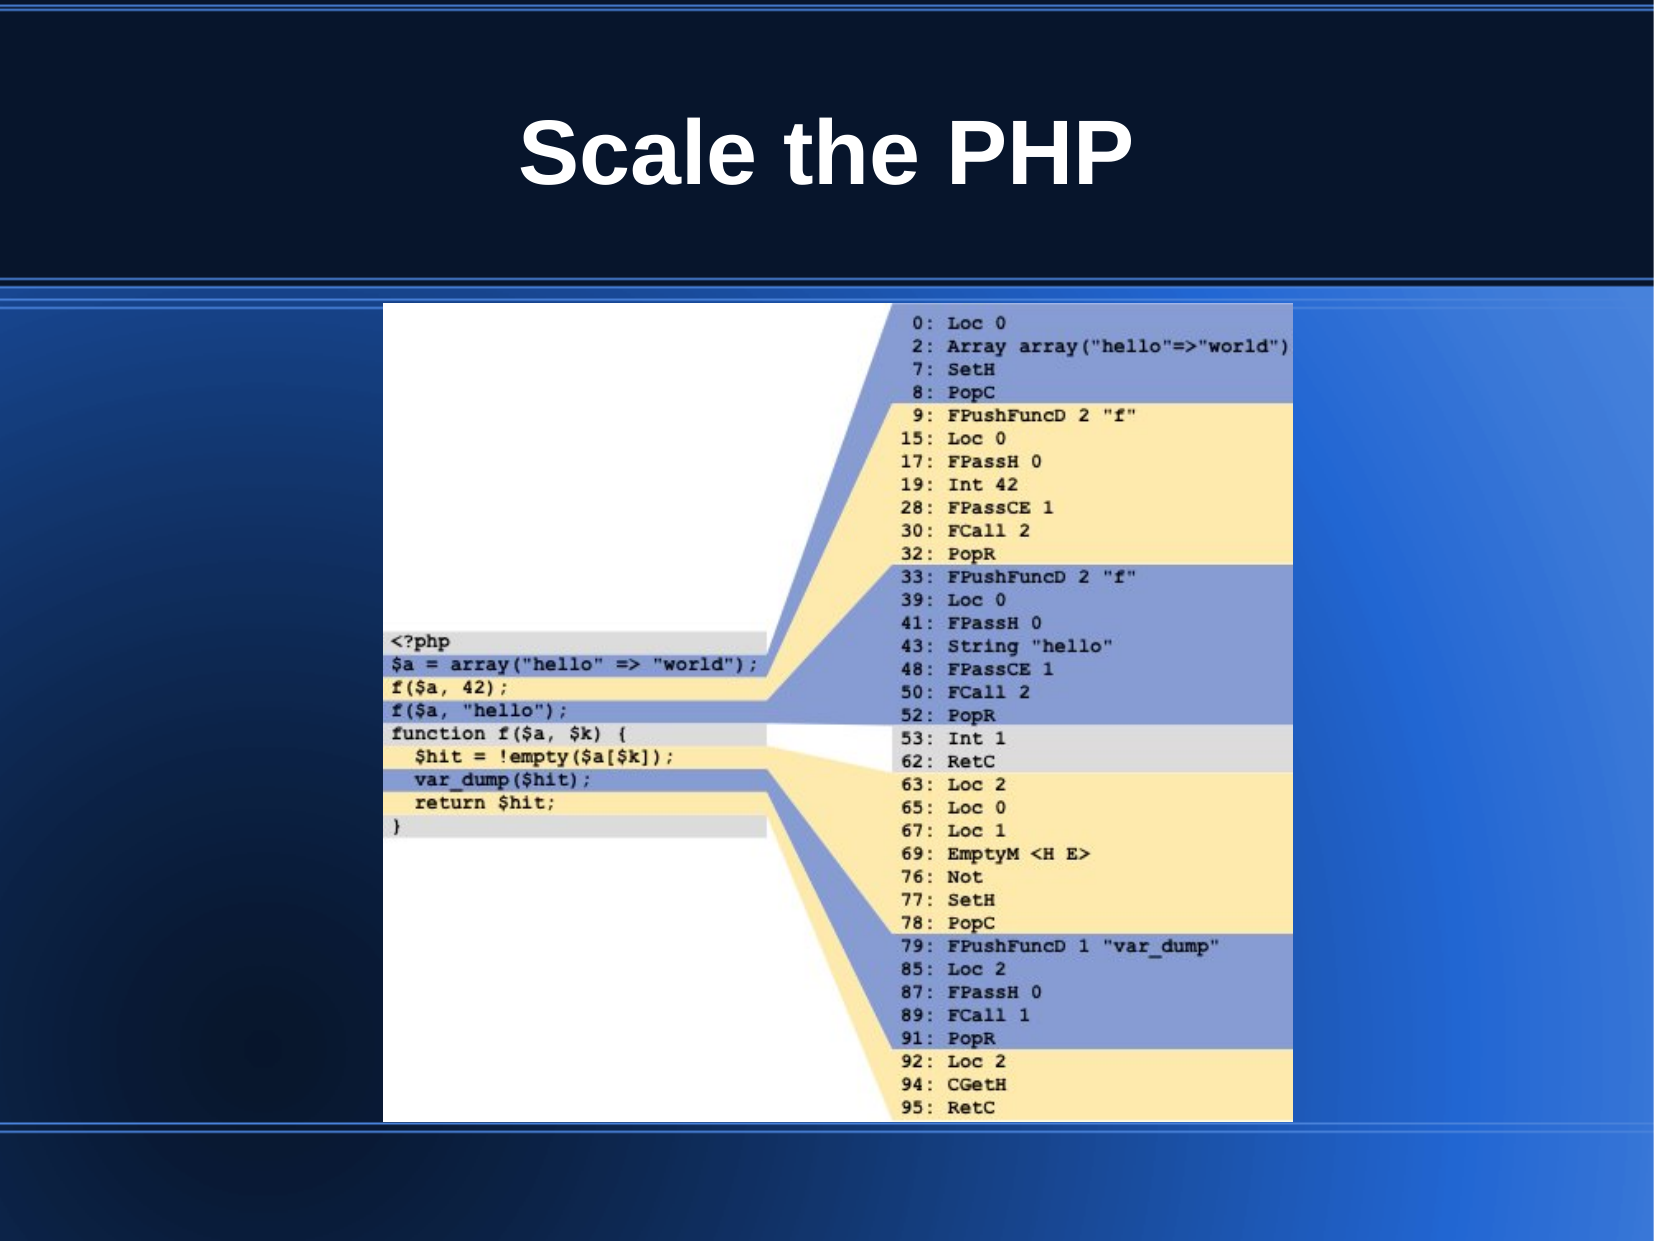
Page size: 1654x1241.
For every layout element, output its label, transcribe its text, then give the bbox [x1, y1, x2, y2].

picture [0, 0, 1654, 1241]
title Scale the PHP [82, 49, 1571, 257]
